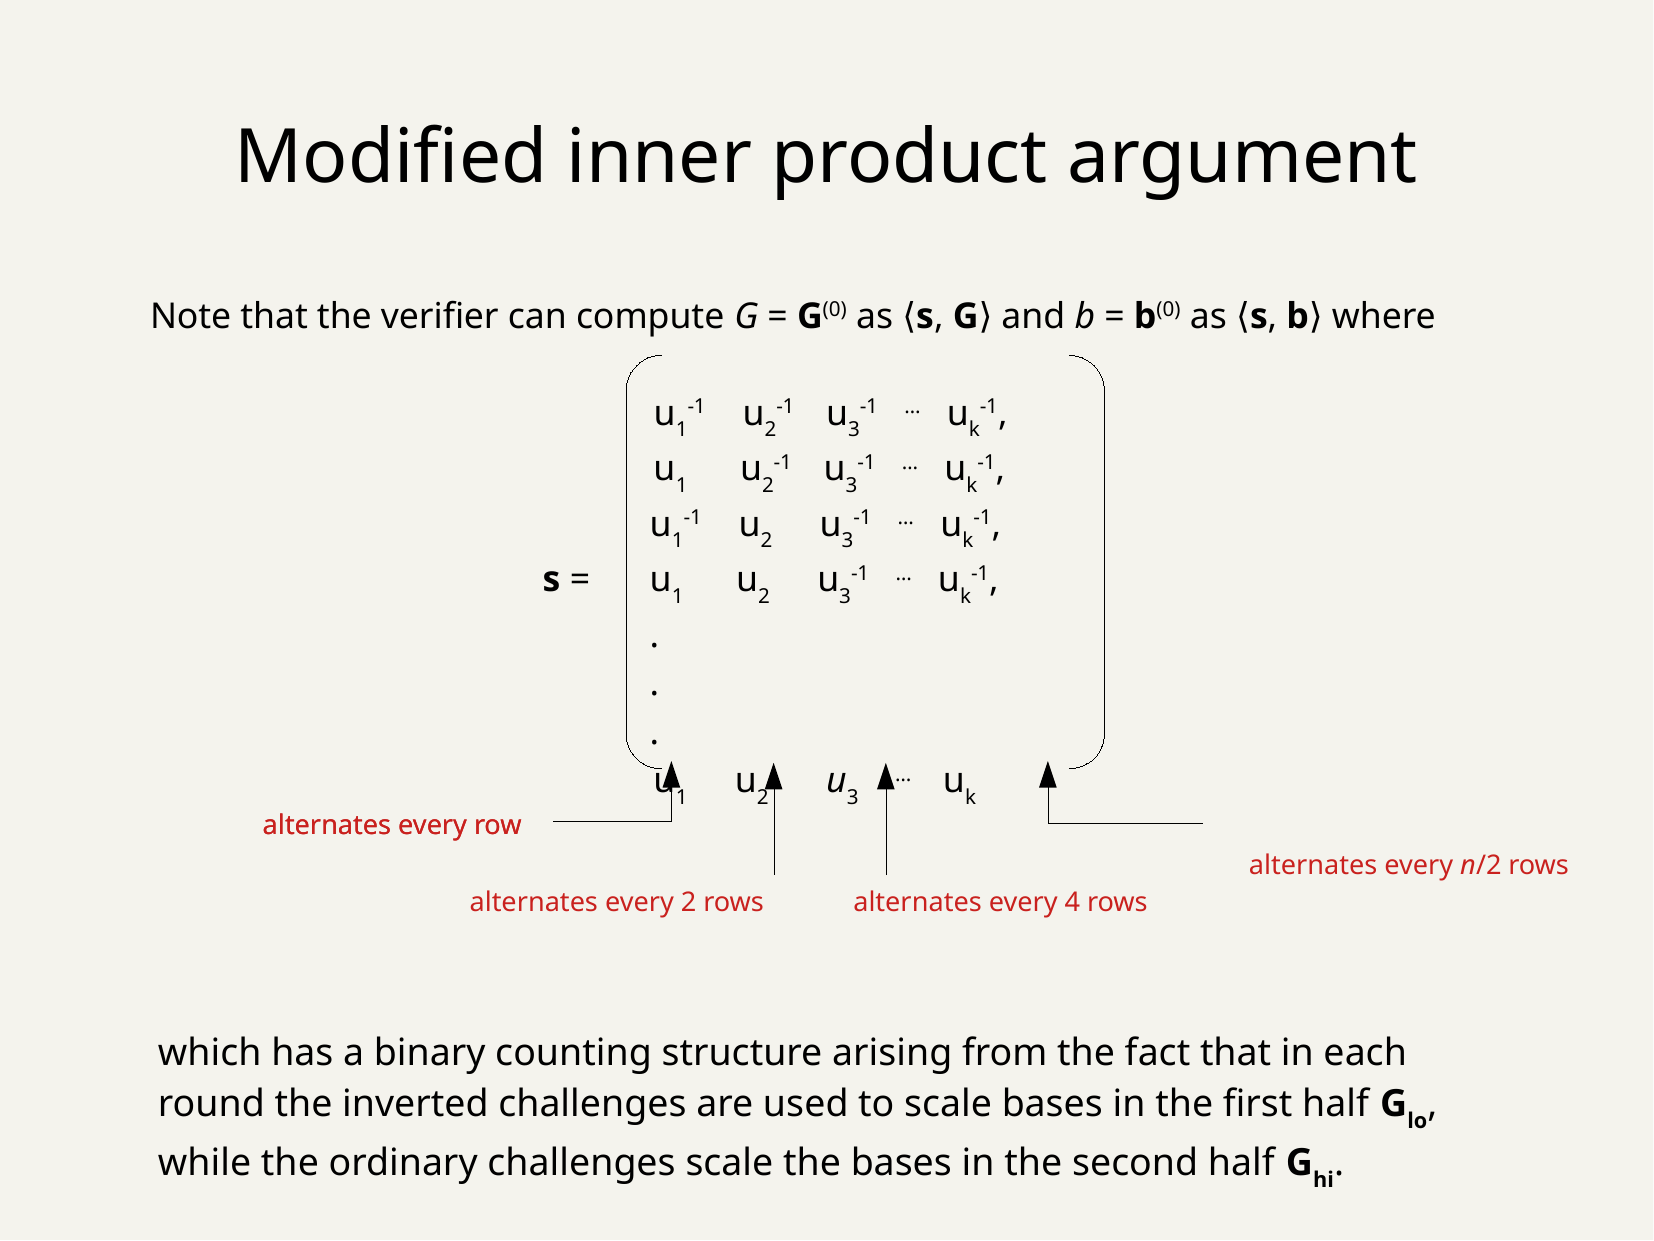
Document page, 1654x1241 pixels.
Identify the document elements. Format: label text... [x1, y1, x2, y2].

list Note that the verifier can compute G = G(0) as ⟨s, G⟩ and b = b(0) as ⟨s, b⟩ where u1-1 u2-1 u3-1 … uk-1, u1 u2-1 u3-1 … uk-1, u1-1 u2 u3-1 … uk-1, s = u1 u2 u3-1 … uk-1, . . . u1 u2 u3 … uk [82, 290, 1571, 815]
text_box alternates every n/2 rows [1234, 838, 1608, 885]
text_box alternates every 2 rows [454, 874, 803, 922]
text_box which has a binary counting structure arising from the fact that in each round the inverted challenges are used to scale bases in the first half Glo, while the ordinary challenges scale the bases in the second half Ghi. [143, 1018, 1536, 1182]
text_box alternates every row [248, 815, 556, 845]
text_box alternates every 4 rows [838, 874, 1187, 922]
title Modified inner product argument [82, 49, 1571, 257]
